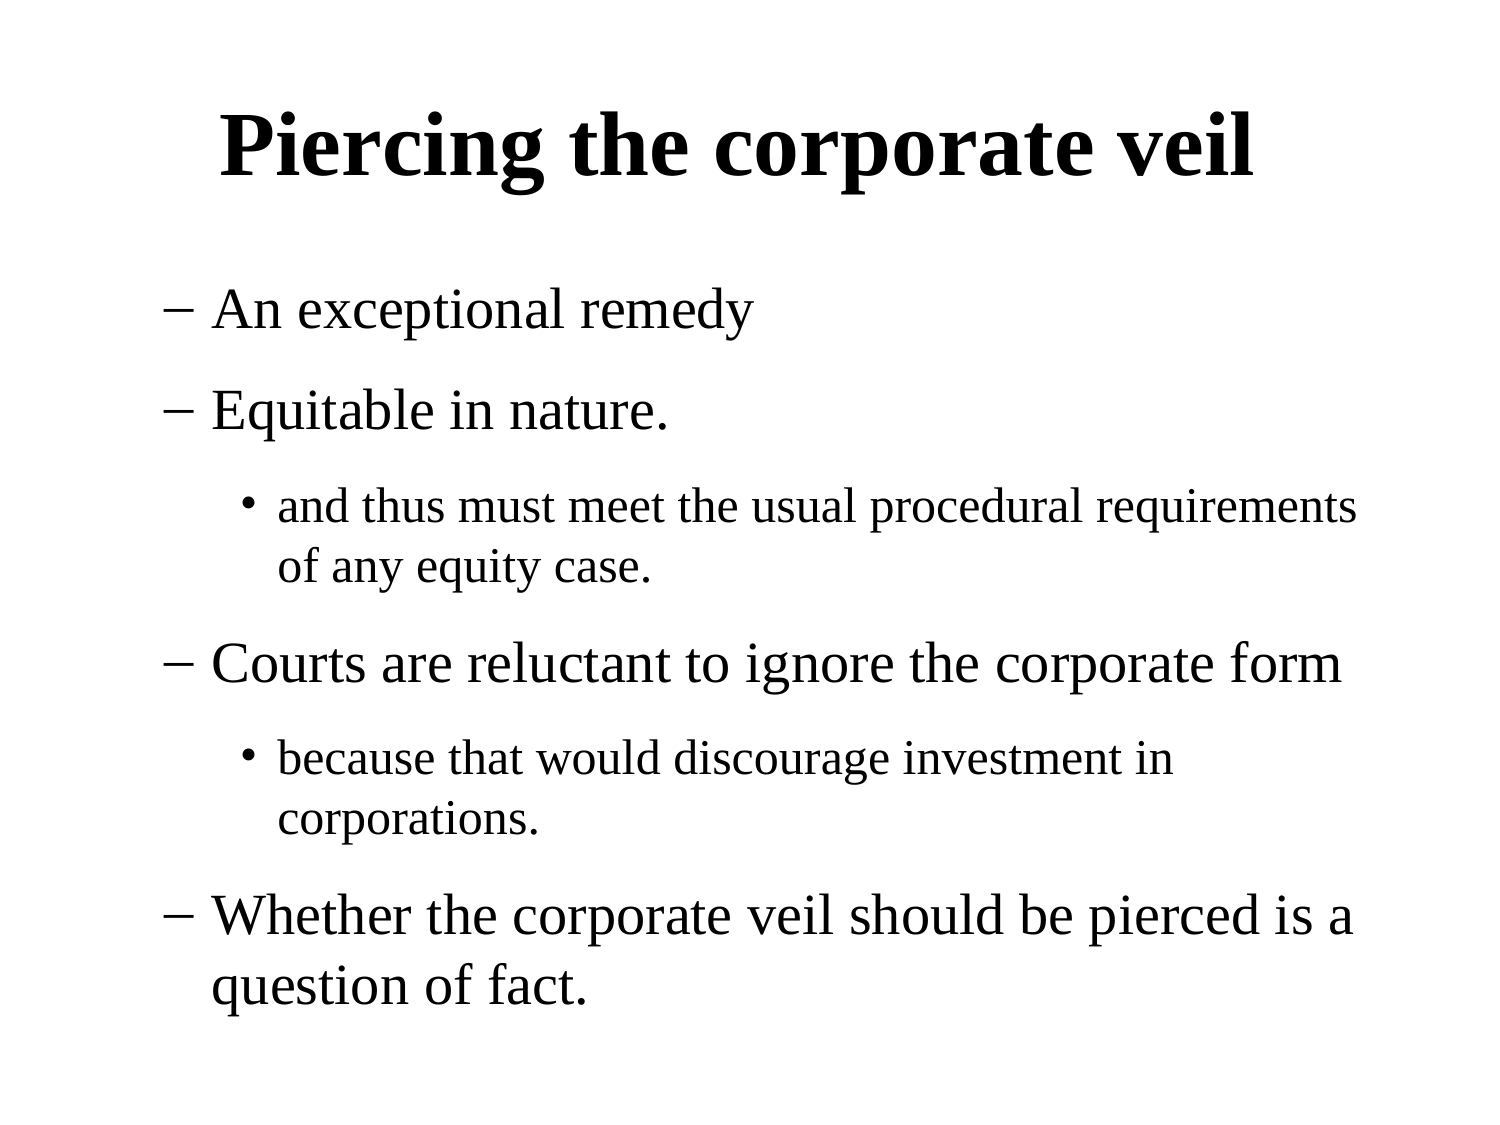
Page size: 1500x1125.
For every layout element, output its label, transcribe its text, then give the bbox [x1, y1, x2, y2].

title Piercing the corporate veil [75, 45, 1426, 233]
list An exceptional remedy Equitable in nature. and thus must meet the usual procedural requirements of any equity case. Courts are reluctant to ignore the corporate form because that would discourage investment in corporations. Whether the corporate veil should be pierced is a question of fact. [75, 262, 1426, 1005]
